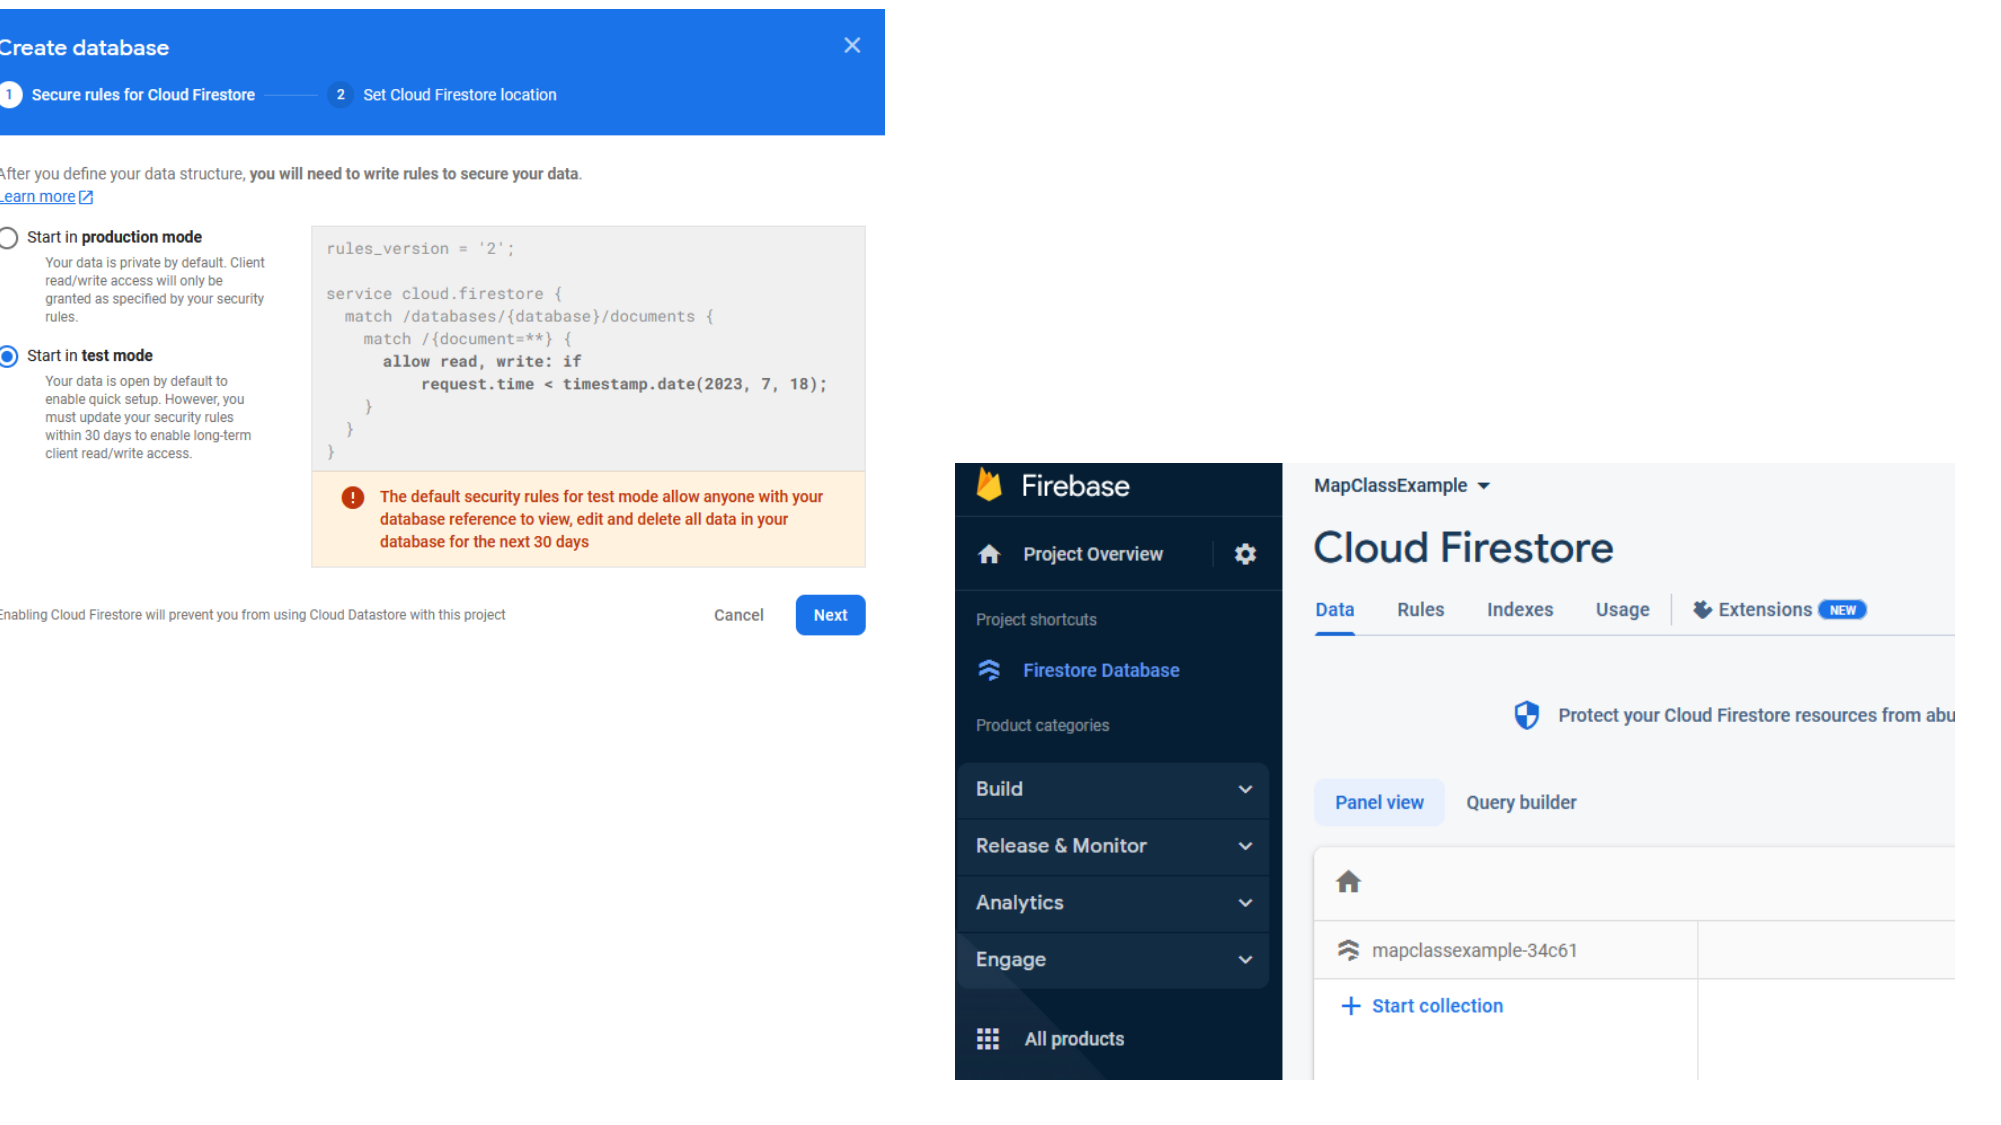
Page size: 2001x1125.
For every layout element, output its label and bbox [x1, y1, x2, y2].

picture [0, 9, 885, 658]
picture [955, 463, 1955, 1081]
